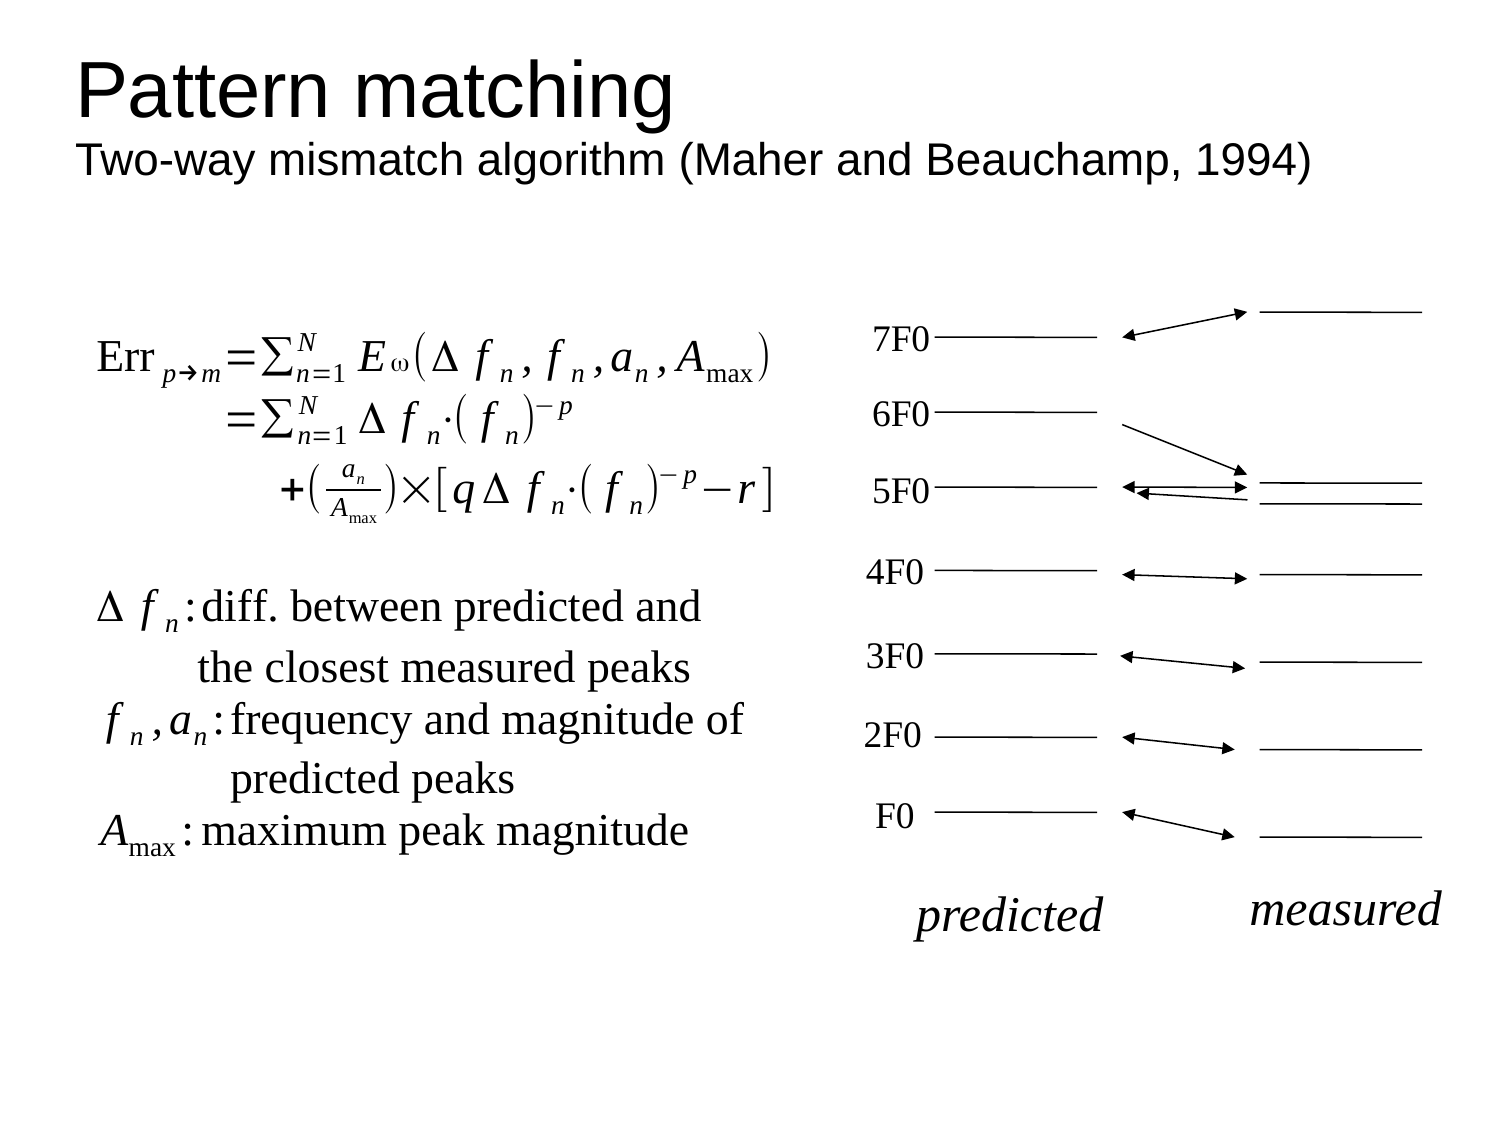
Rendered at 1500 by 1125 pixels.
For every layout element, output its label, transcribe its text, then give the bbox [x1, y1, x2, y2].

title Pattern matching Two-way mismatch algorithm (Maher and Beauchamp, 1994) [75, 21, 1426, 209]
text_box F0 [860, 780, 930, 844]
text_box 2F0 [848, 699, 937, 763]
chart [89, 327, 780, 916]
text_box 7F0 [857, 303, 946, 367]
text_box 5F0 [857, 455, 946, 519]
text_box 4F0 [851, 537, 939, 601]
text_box 3F0 [851, 620, 939, 684]
text_box measured [1234, 873, 1458, 944]
text_box predicted [901, 879, 1119, 950]
text_box 6F0 [857, 378, 946, 442]
